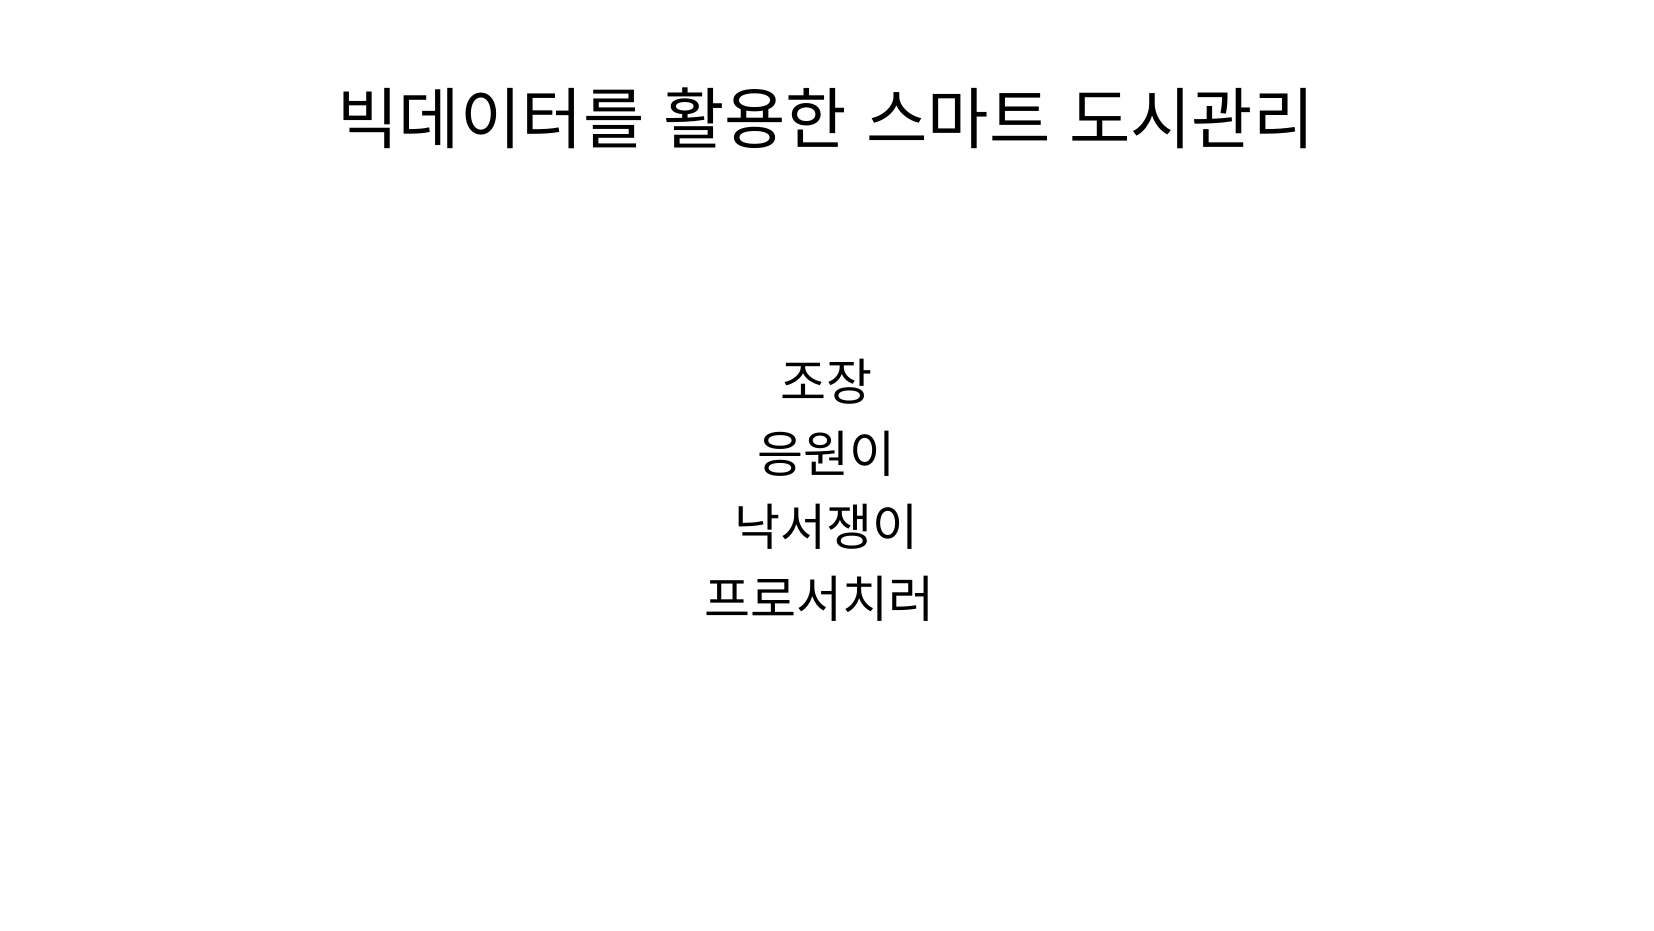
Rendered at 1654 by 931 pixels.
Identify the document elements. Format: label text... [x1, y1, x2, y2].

title 빅데이터를 활용한 스마트 도시관리 [82, 37, 1571, 193]
subtitle 조장 응원이 낙서쟁이 프로서치러 [82, 217, 1571, 758]
